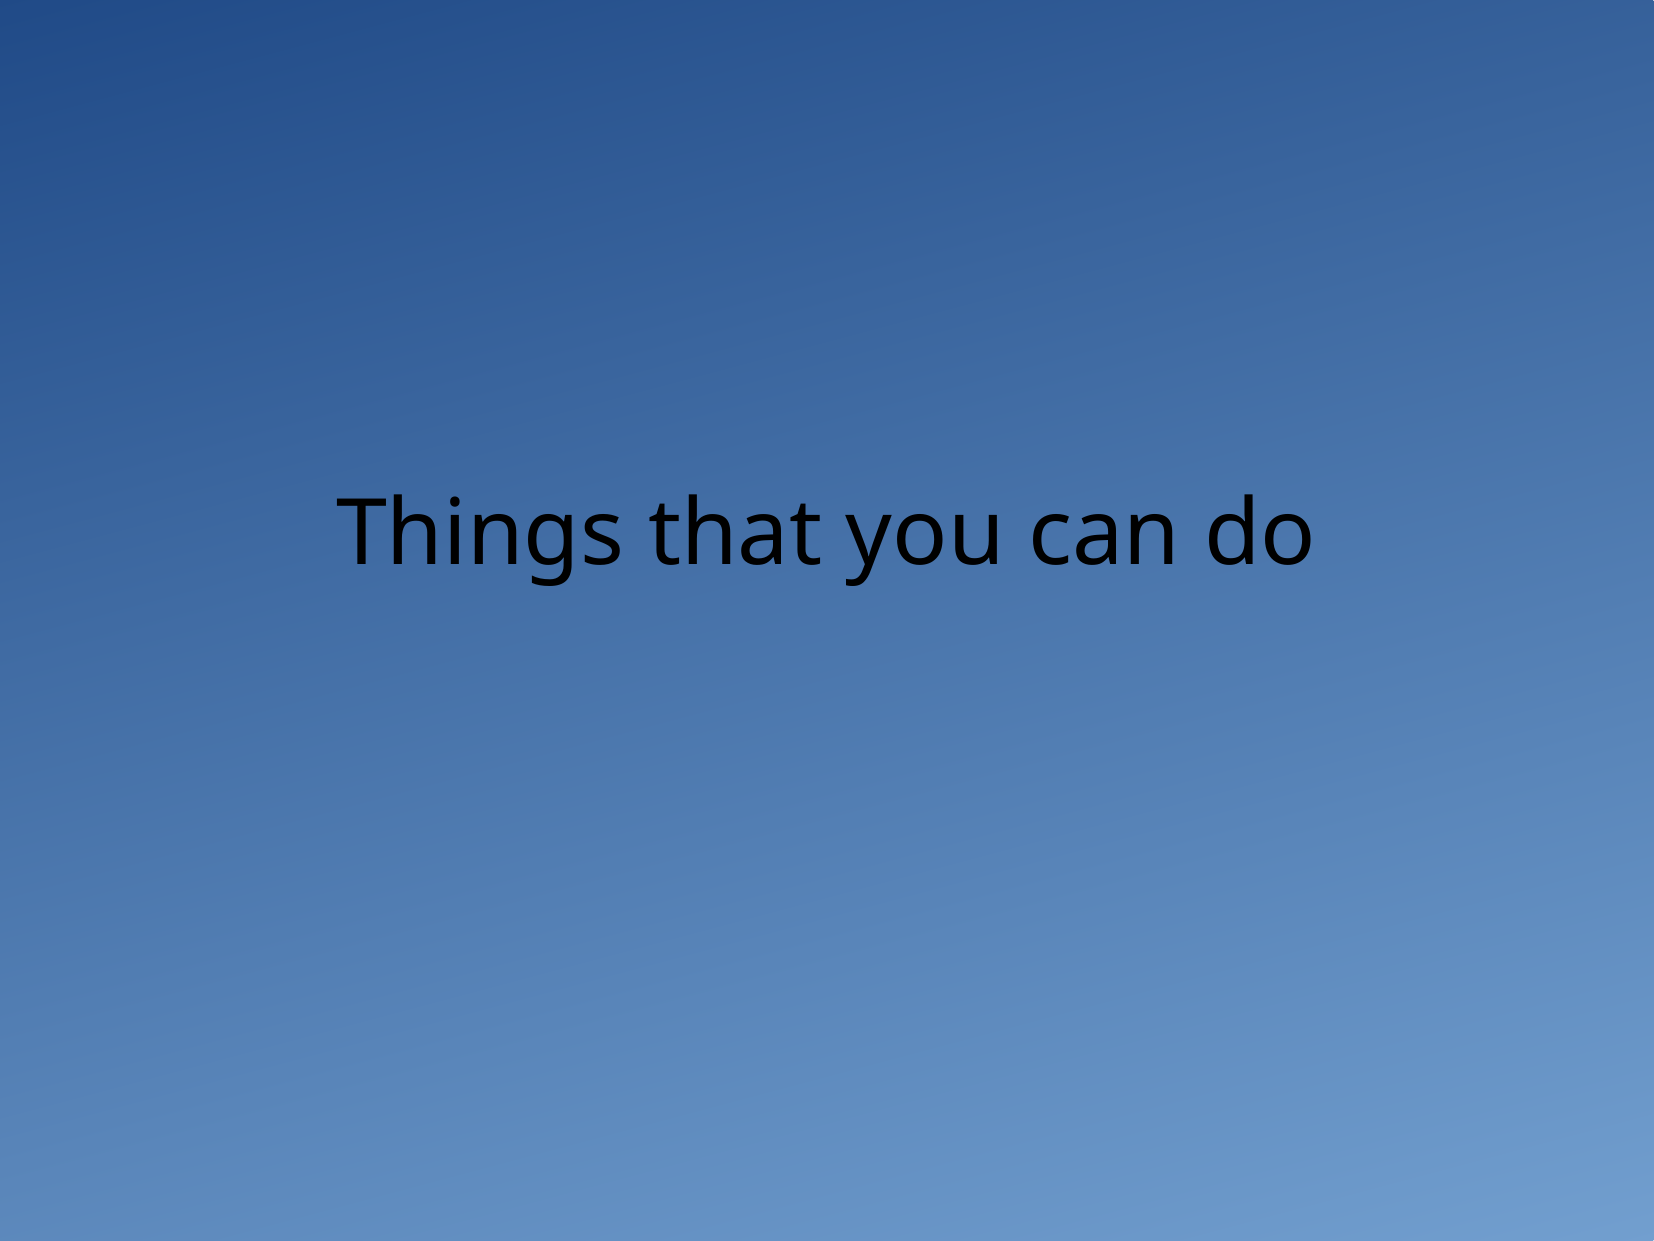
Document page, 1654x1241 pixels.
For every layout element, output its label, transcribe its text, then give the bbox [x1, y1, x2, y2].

subtitle Things that you can do [82, 49, 1571, 1010]
